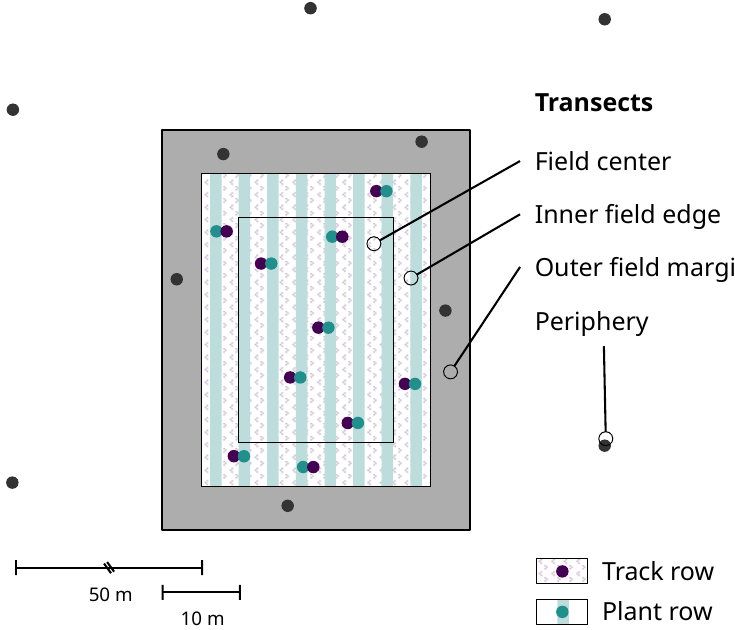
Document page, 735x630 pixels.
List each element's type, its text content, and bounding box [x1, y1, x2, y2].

text_box Periphery [520, 295, 688, 347]
text_box [536, 599, 588, 625]
text_box Inner field edge [520, 189, 723, 240]
text_box Field center [520, 135, 717, 187]
text_box [598, 443, 611, 452]
text_box Plant row [587, 597, 722, 630]
text_box [600, 439, 610, 444]
text_box [6, 103, 20, 116]
text_box [536, 558, 588, 584]
text_box [304, 1, 317, 15]
text_box [161, 130, 471, 531]
text_box [598, 12, 611, 26]
text_box Outer field margin [520, 241, 735, 293]
text_box 50 m [73, 573, 146, 616]
text_box [368, 238, 380, 250]
text_box Track row [587, 546, 726, 597]
text_box [239, 218, 393, 442]
text_box [6, 476, 19, 489]
text_box 10 m [165, 598, 238, 630]
text_box Transects [520, 77, 717, 128]
text_box [405, 272, 417, 284]
text_box [445, 366, 456, 378]
